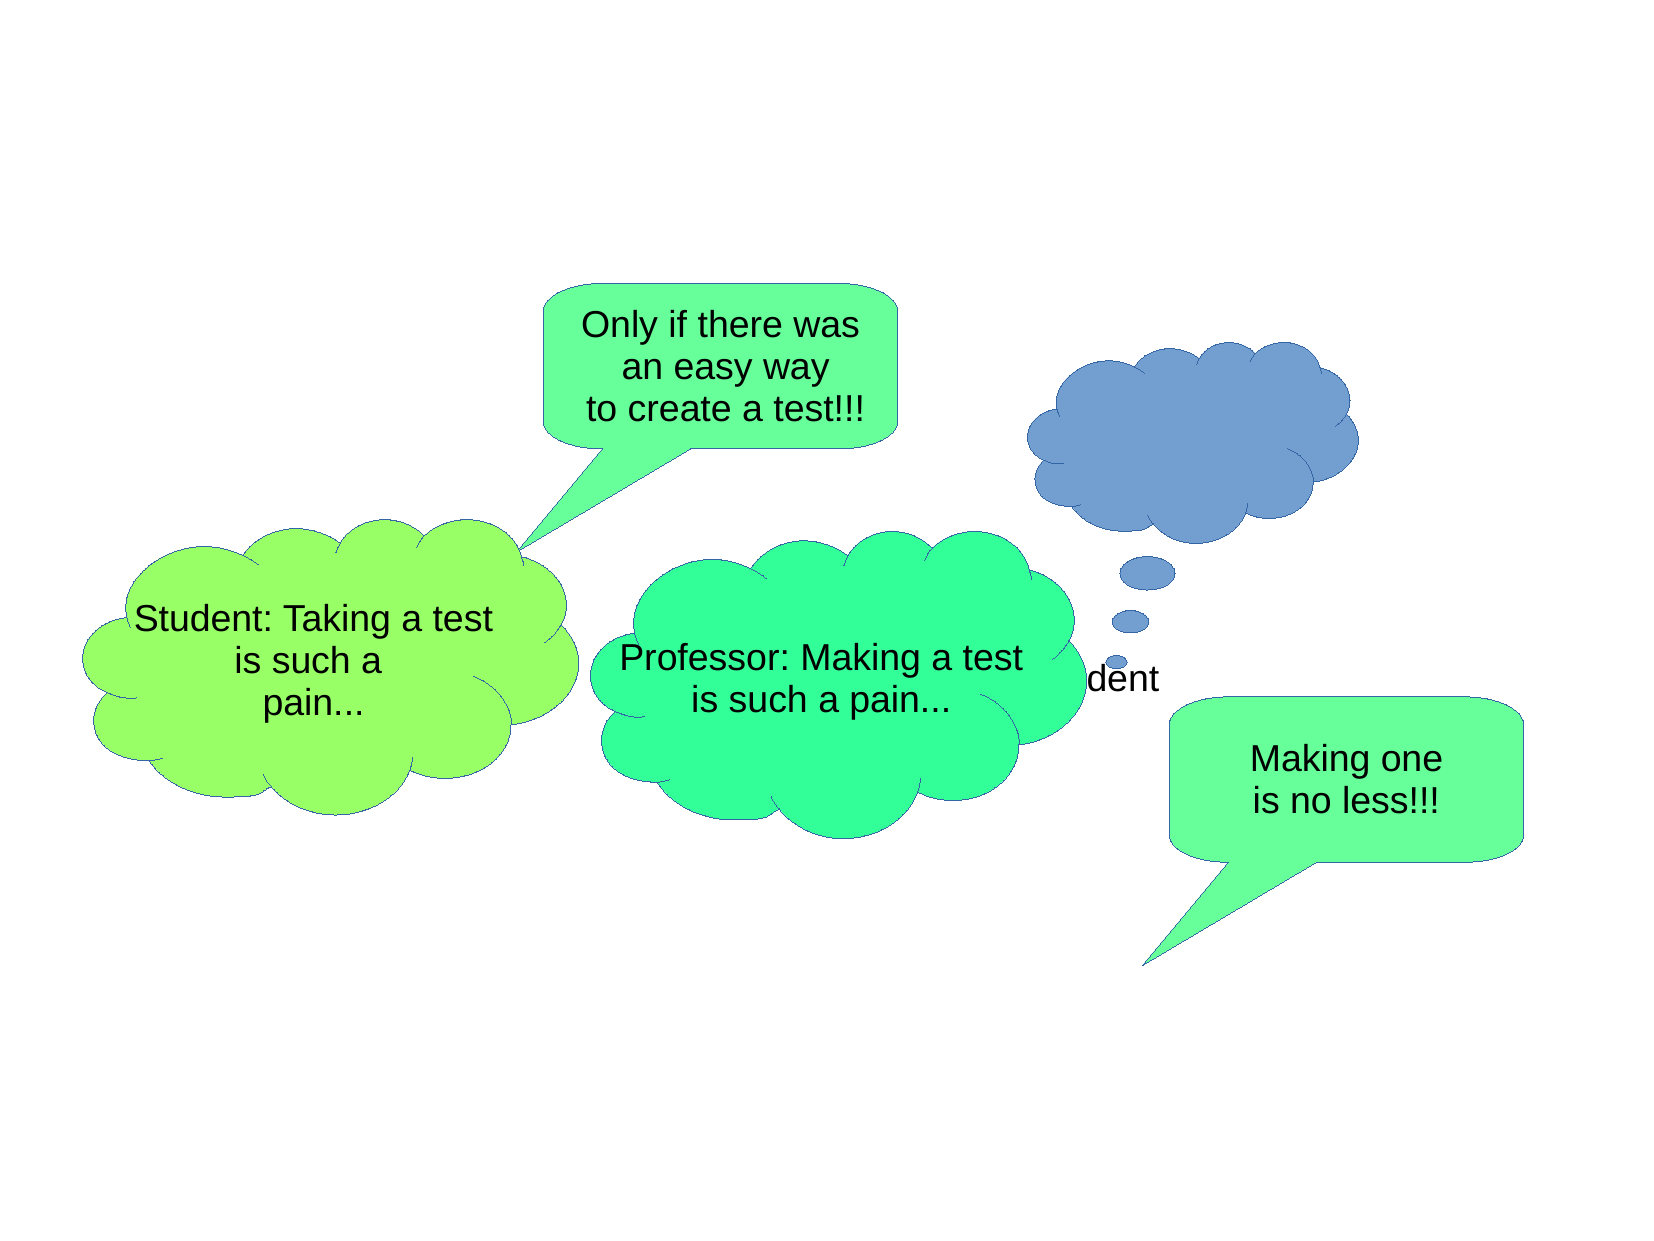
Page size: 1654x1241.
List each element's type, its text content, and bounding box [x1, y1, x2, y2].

text_box [1112, 610, 1149, 633]
text_box Student [1077, 649, 1182, 707]
text_box Only if there was an easy way to create a test!!! [519, 283, 898, 550]
text_box [1027, 342, 1359, 544]
text_box Professor: Making a test is such a pain... [590, 531, 1087, 839]
text_box Making one is no less!!! [1142, 696, 1524, 966]
text_box [1119, 556, 1176, 591]
text_box Student: Taking a test is such a pain... [82, 519, 579, 816]
